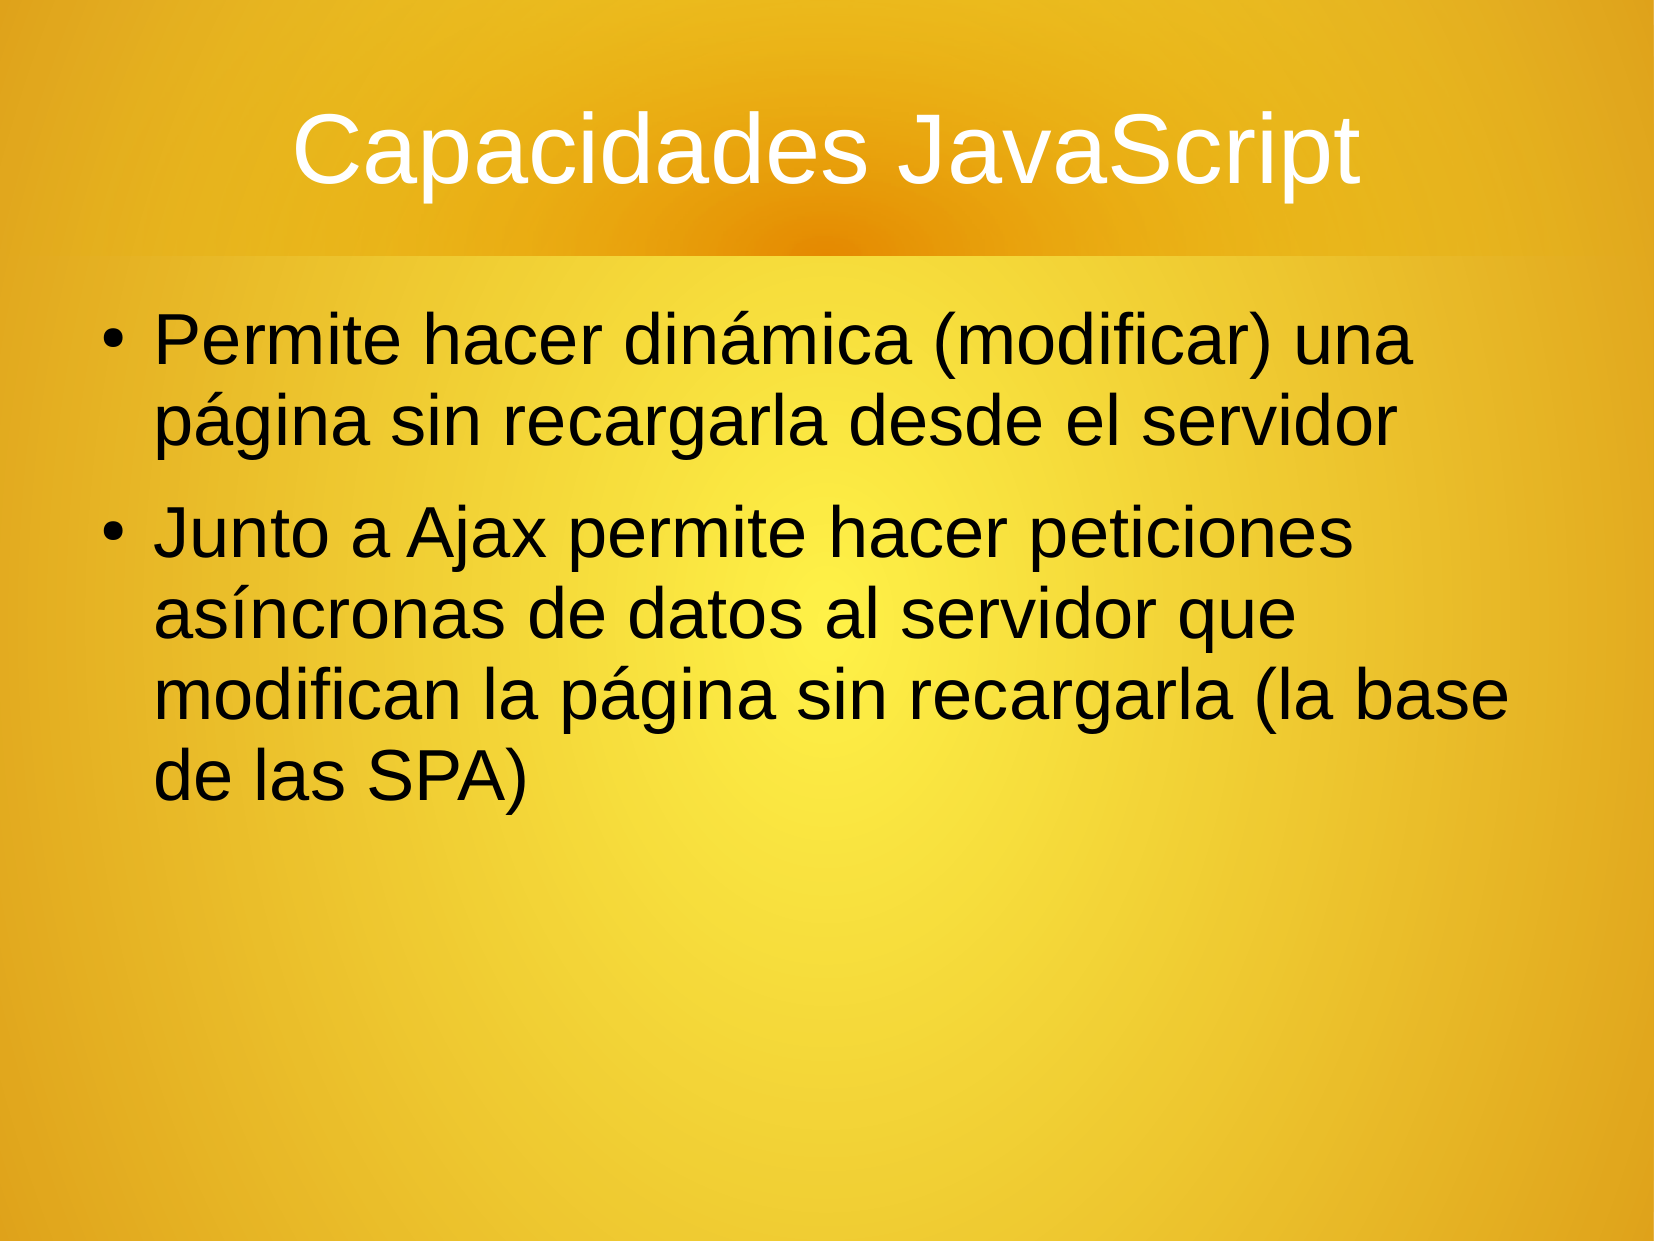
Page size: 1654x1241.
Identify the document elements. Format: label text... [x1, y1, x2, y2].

list Permite hacer dinámica (modificar) una página sin recargarla desde el servidor Junto a Ajax permite hacer peticiones asíncronas de datos al servidor que modifican la página sin recargarla (la base de las SPA) [82, 299, 1571, 1111]
title Capacidades JavaScript [82, 47, 1571, 252]
